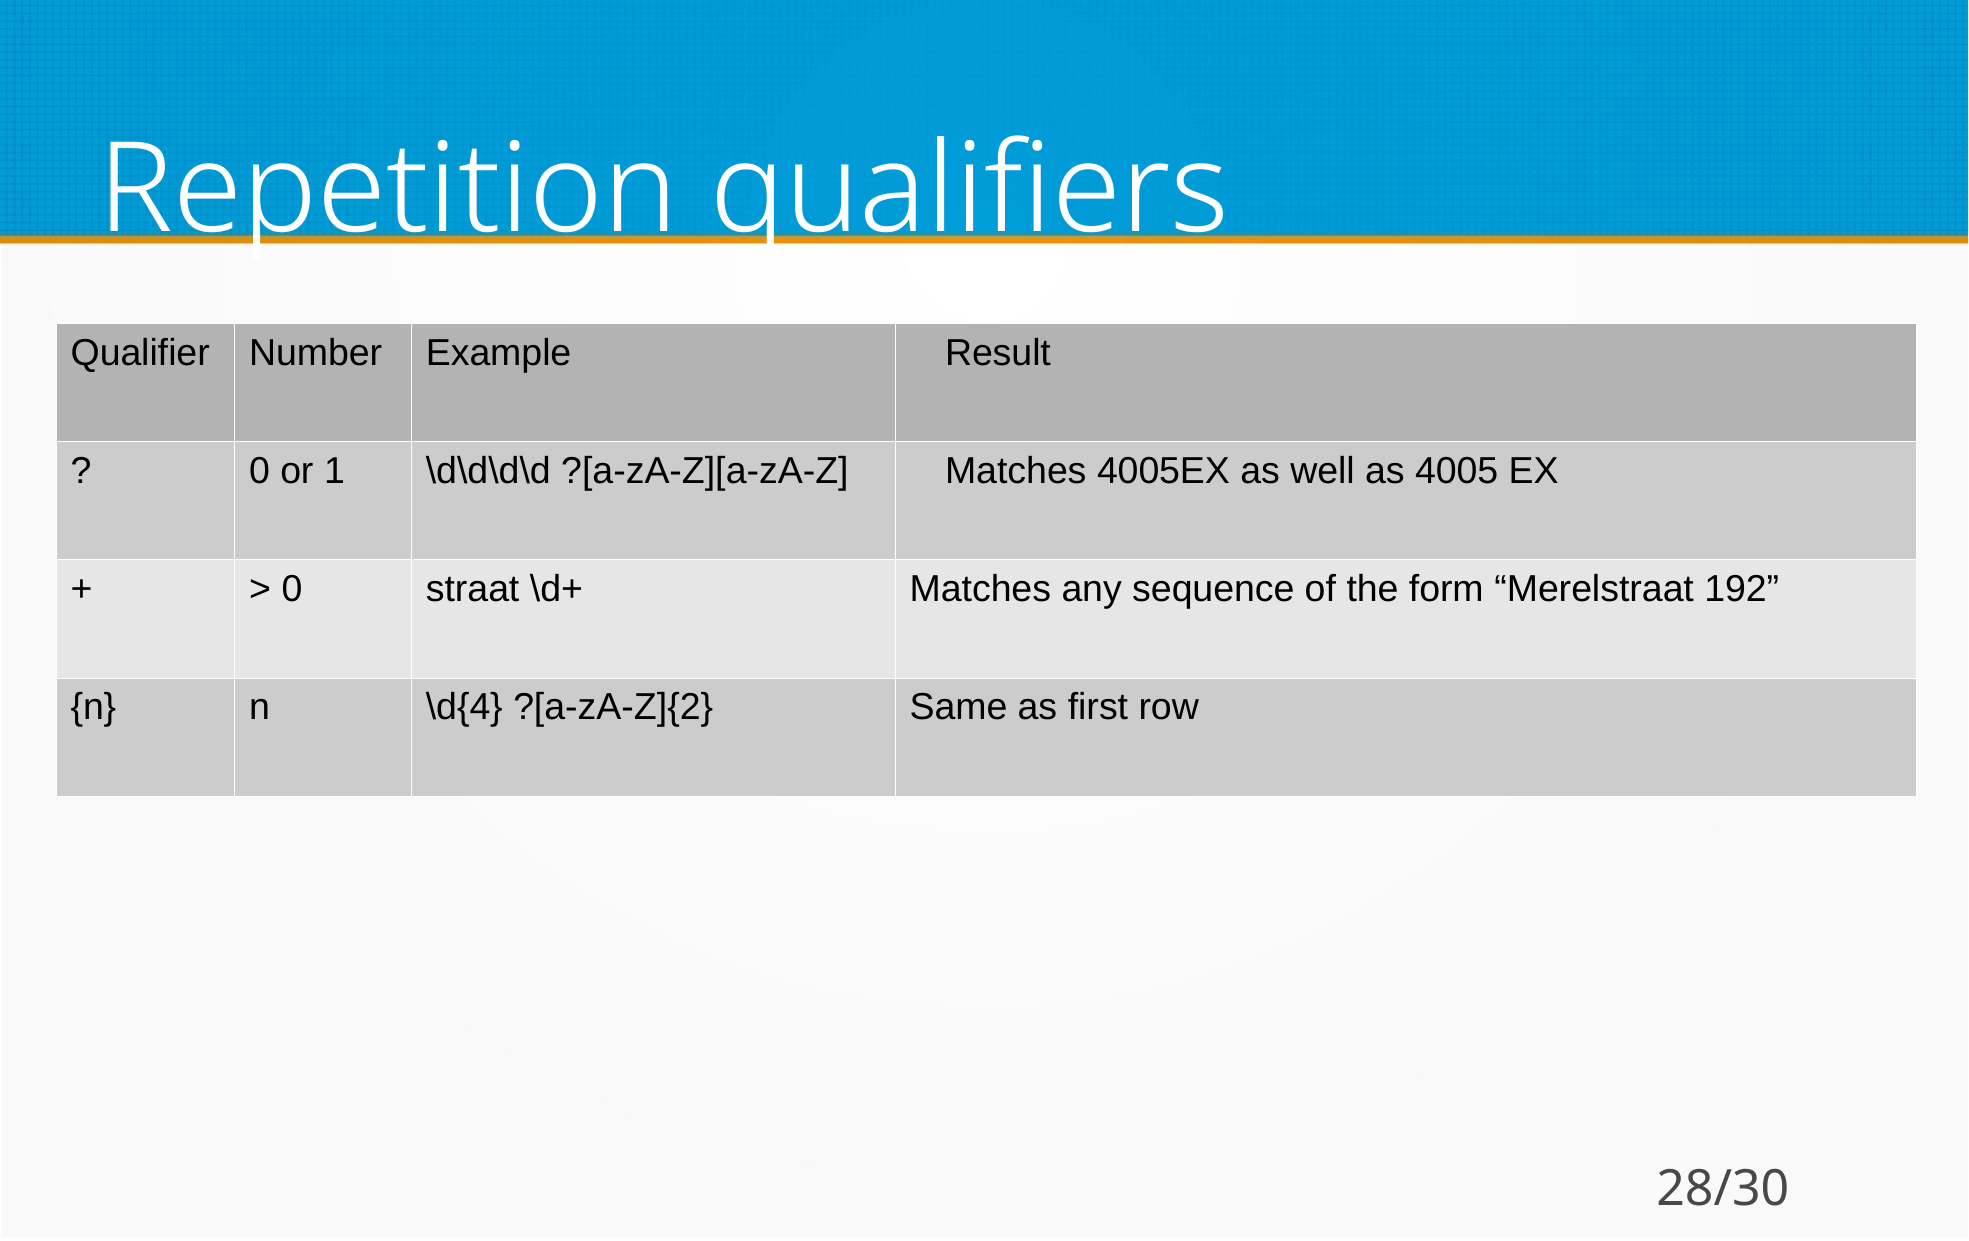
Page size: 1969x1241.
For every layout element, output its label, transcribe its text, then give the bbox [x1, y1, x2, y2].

table_header Qualifier [57, 324, 234, 441]
table_cell ? [57, 442, 234, 559]
table_cell Same as first row [896, 679, 1916, 796]
table_cell n [235, 679, 411, 796]
table_header Example [412, 324, 895, 441]
table_cell \d{4} ?[a-zA-Z]{2} [412, 679, 895, 796]
table_cell straat \d+ [412, 560, 895, 678]
table_cell {n} [57, 679, 234, 796]
title Repetition qualifiers [98, 49, 1870, 257]
table_cell \d\d\d\d ?[a-zA-Z][a-zA-Z] [412, 442, 895, 559]
table_cell > 0 [235, 560, 411, 678]
picture [0, 233, 1969, 1241]
table_cell 0 or 1 [235, 442, 411, 559]
table_cell Matches 4005EX as well as 4005 EX [896, 442, 1916, 559]
table_cell + [57, 560, 234, 678]
table_header Result [896, 324, 1916, 441]
table_header Number [235, 324, 411, 441]
table_cell Matches any sequence of the form “Merelstraat 192” [896, 560, 1916, 678]
